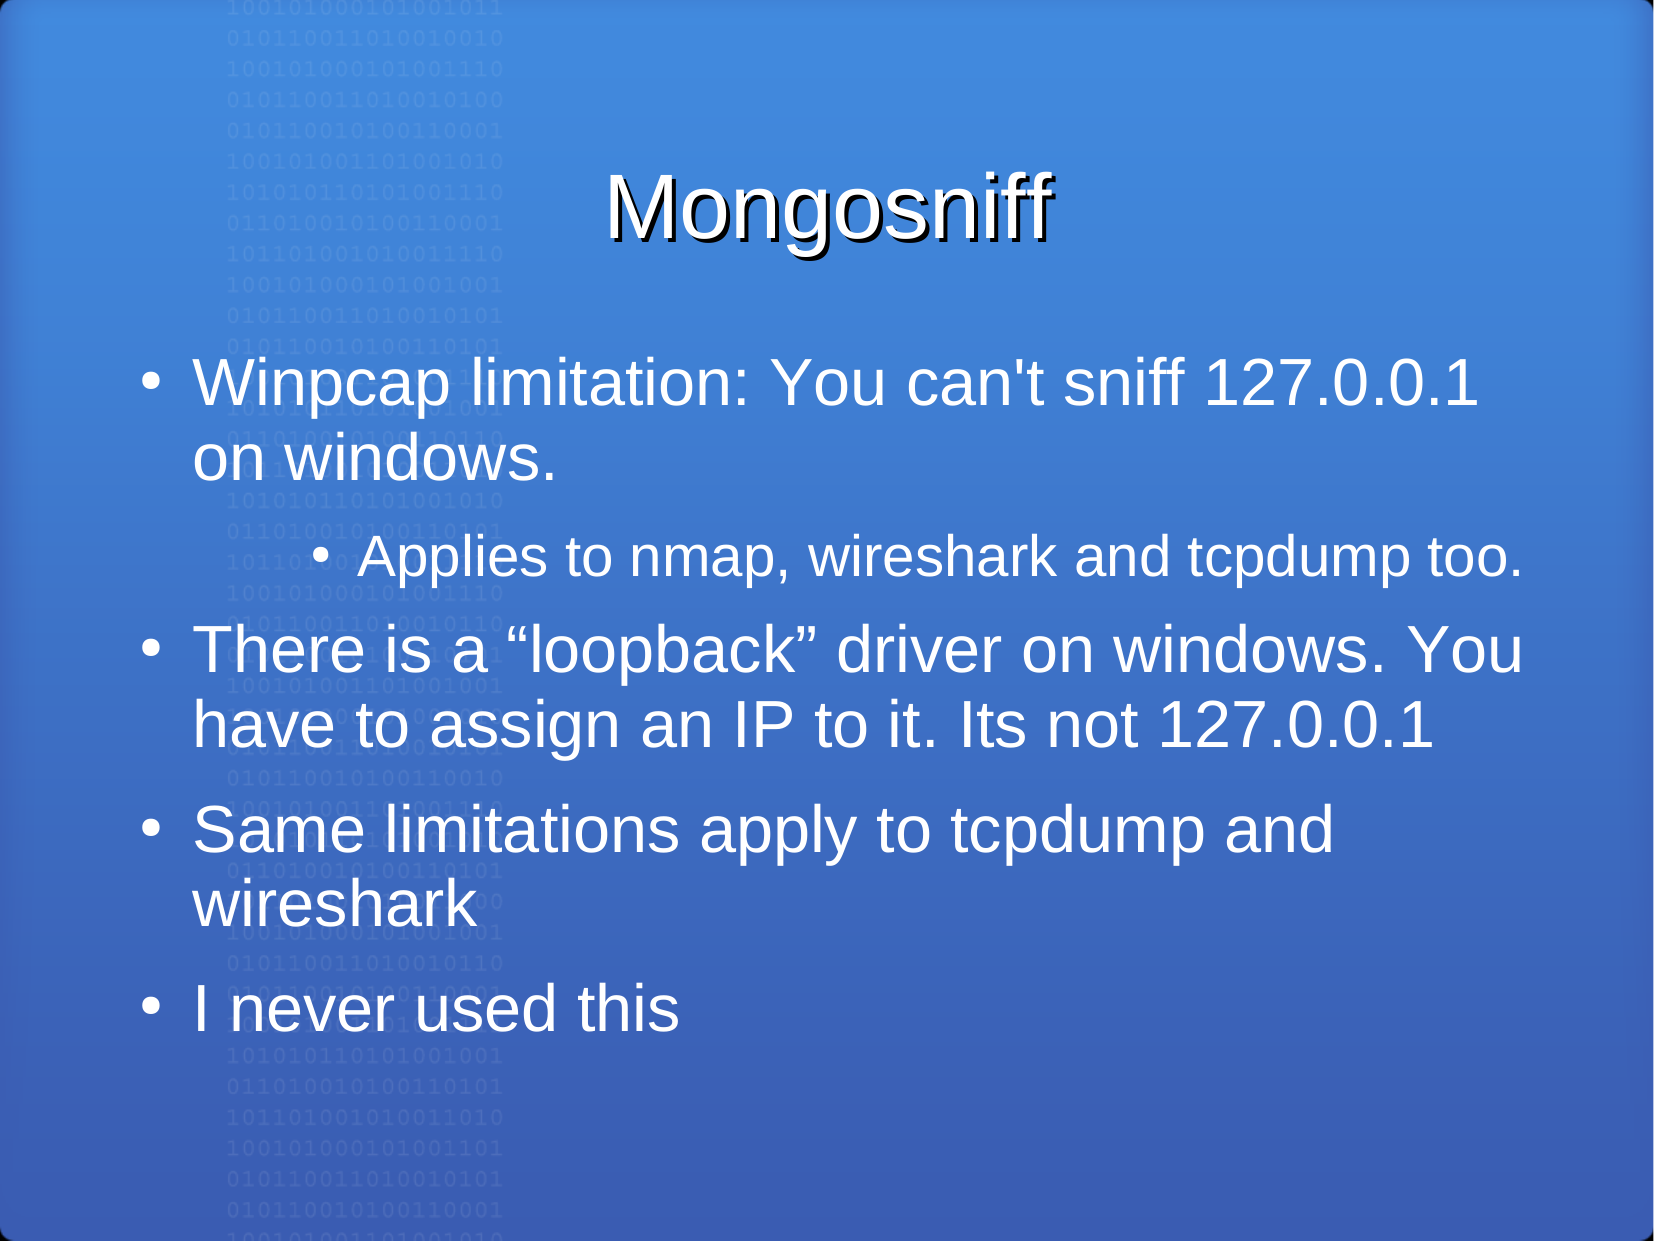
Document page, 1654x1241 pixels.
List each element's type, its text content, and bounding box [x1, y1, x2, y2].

list Winpcap limitation: You can't sniff 127.0.0.1 on windows. Applies to nmap, wireshark and tcpdump too. There is a “loopback” driver on windows. You have to assign an IP to it. Its not 127.0.0.1 Same limitations apply to tcpdump and wireshark I never used this [121, 344, 1534, 1112]
picture [0, 0, 1654, 1241]
title Mongosniff [121, 110, 1534, 303]
